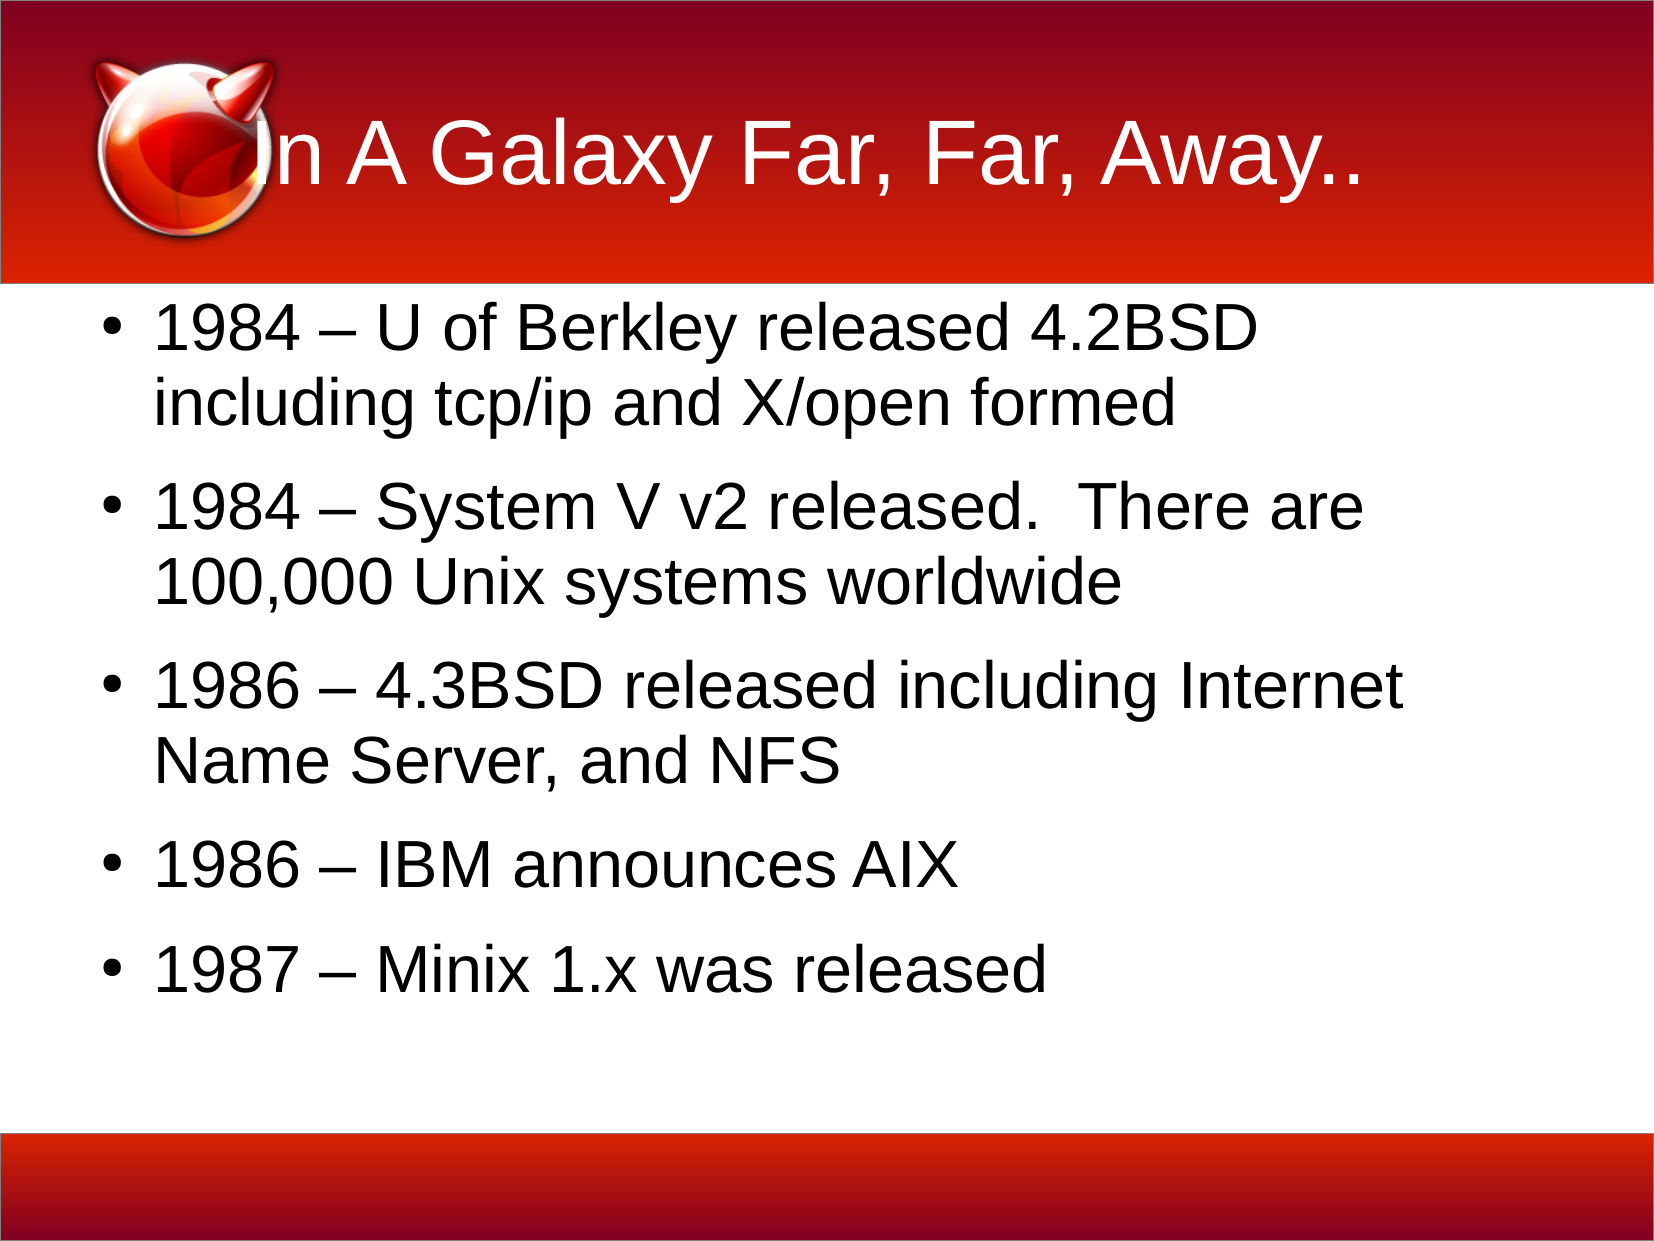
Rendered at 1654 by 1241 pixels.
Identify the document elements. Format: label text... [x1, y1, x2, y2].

title In A Galaxy Far, Far, Away.. [82, 49, 1536, 257]
list 1984 – U of Berkley released 4.2BSD including tcp/ip and X/open formed 1984 – System V v2 released. There are 100,000 Unix systems worldwide 1986 – 4.3BSD released including Internet Name Server, and NFS 1986 – IBM announces AIX 1987 – Minix 1.x was released [82, 290, 1538, 1010]
